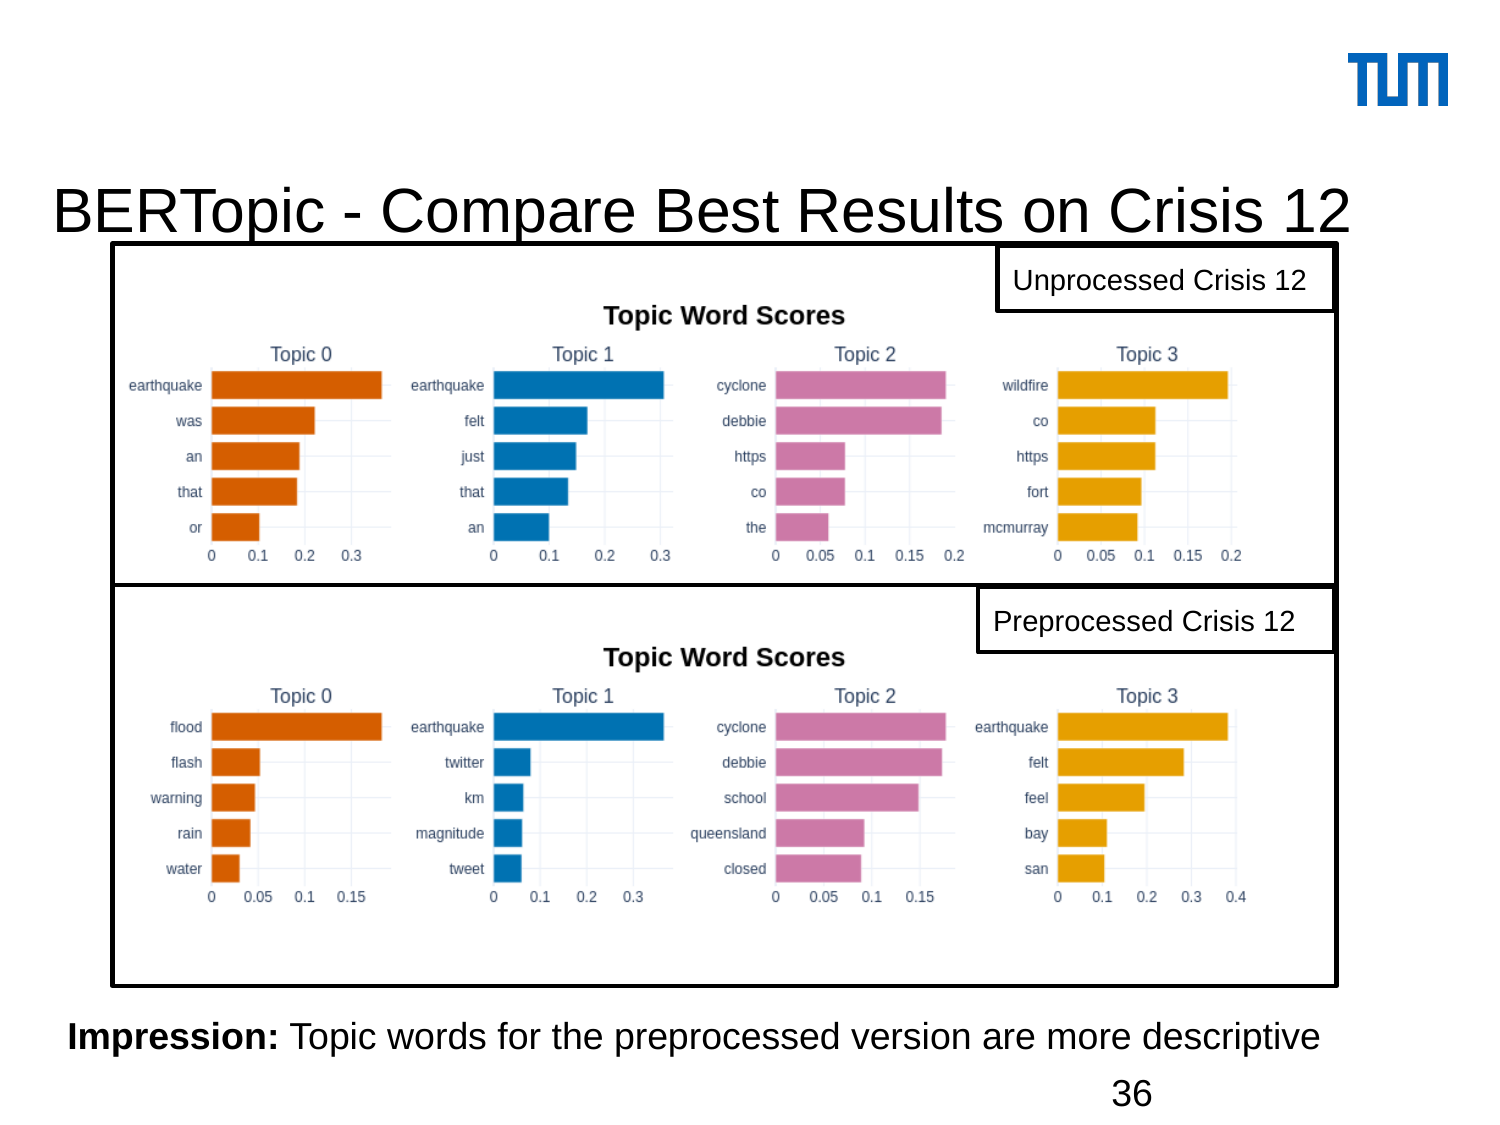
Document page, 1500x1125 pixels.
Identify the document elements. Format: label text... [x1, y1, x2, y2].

text_box <number> [1111, 1073, 1448, 1122]
text_box Unprocessed Crisis 12 [997, 245, 1335, 311]
text_box BERTopic - Compare Best Results on Crisis 12 [52, 165, 1449, 233]
picture [114, 587, 1335, 984]
text_box Impression: Topic words for the preprocessed version are more descriptive [52, 994, 1483, 1073]
picture [114, 246, 1335, 583]
picture [1348, 53, 1448, 106]
text_box Preprocessed Crisis 12 [978, 587, 1335, 653]
